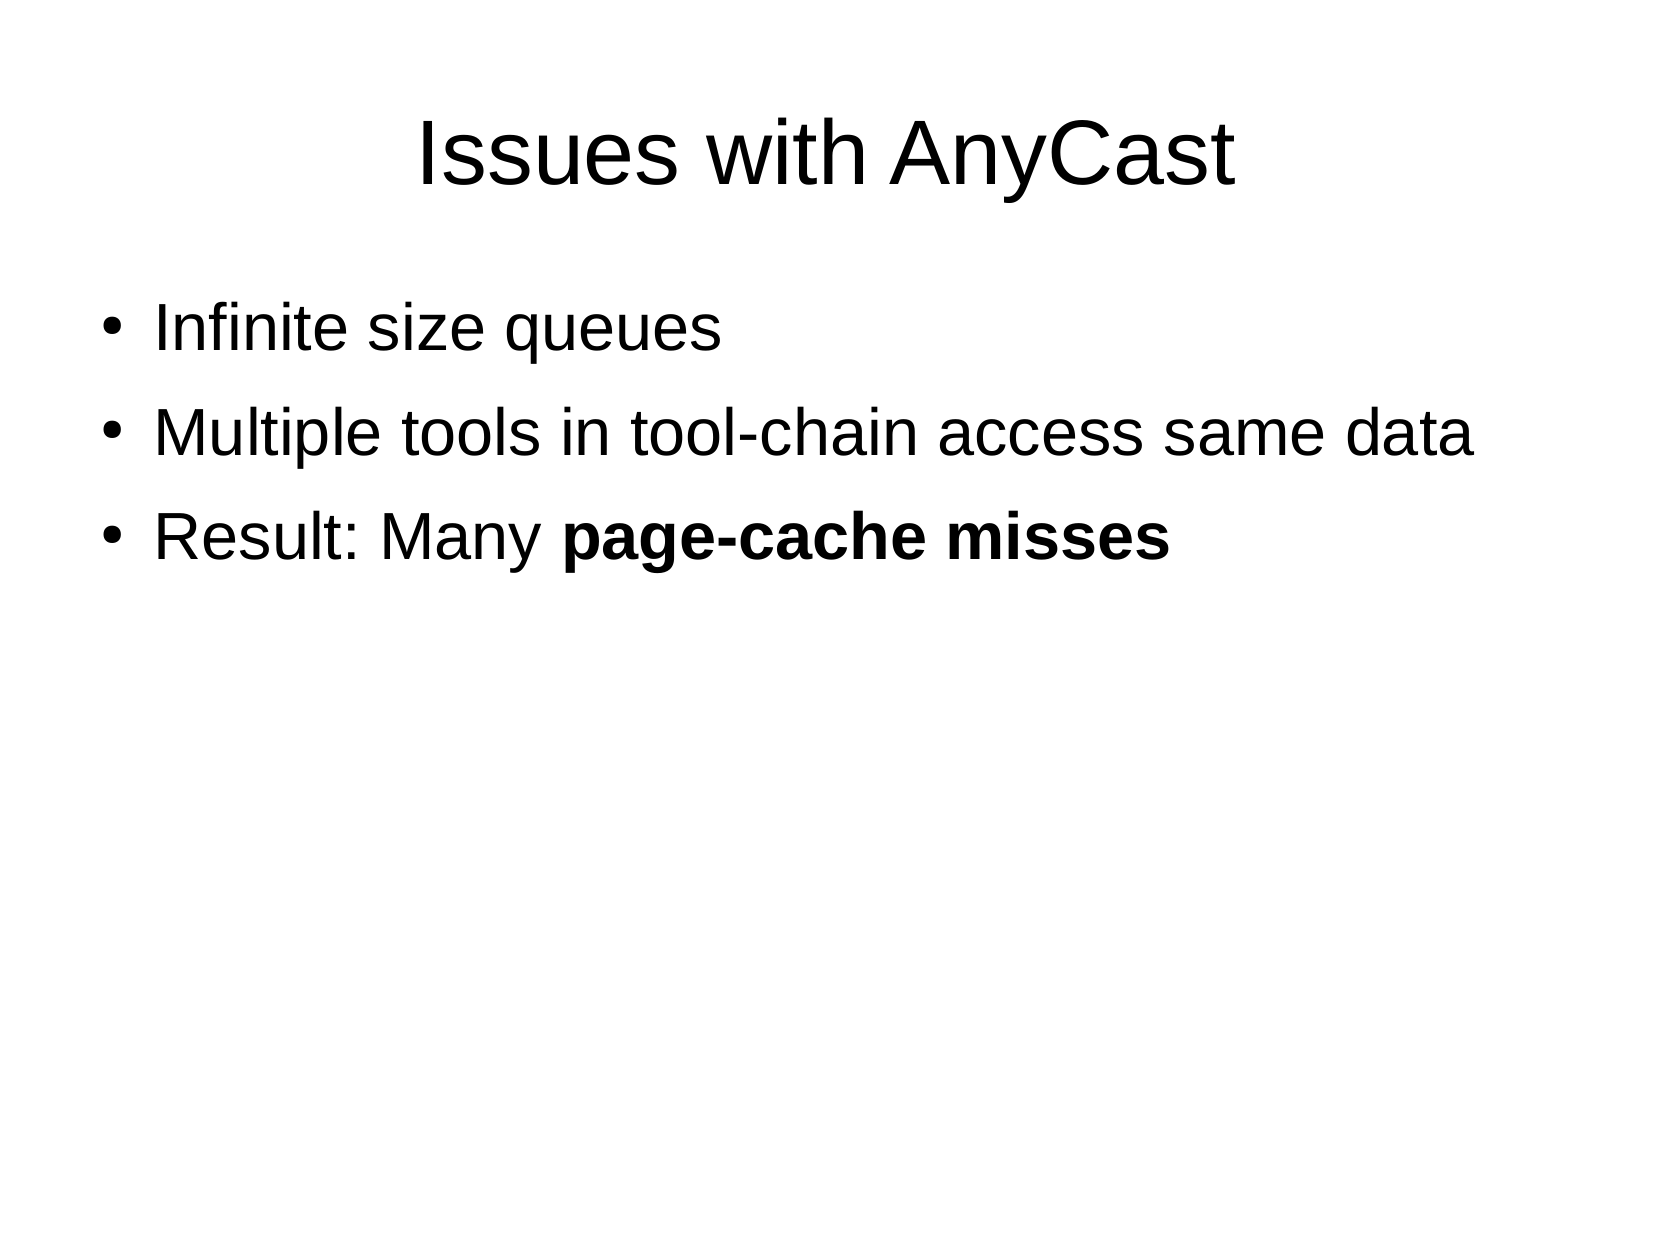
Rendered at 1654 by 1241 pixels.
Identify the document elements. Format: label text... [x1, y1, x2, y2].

title Issues with AnyCast [82, 49, 1571, 257]
list Infinite size queues Multiple tools in tool-chain access same data Result: Many page-cache misses [82, 290, 1571, 1010]
